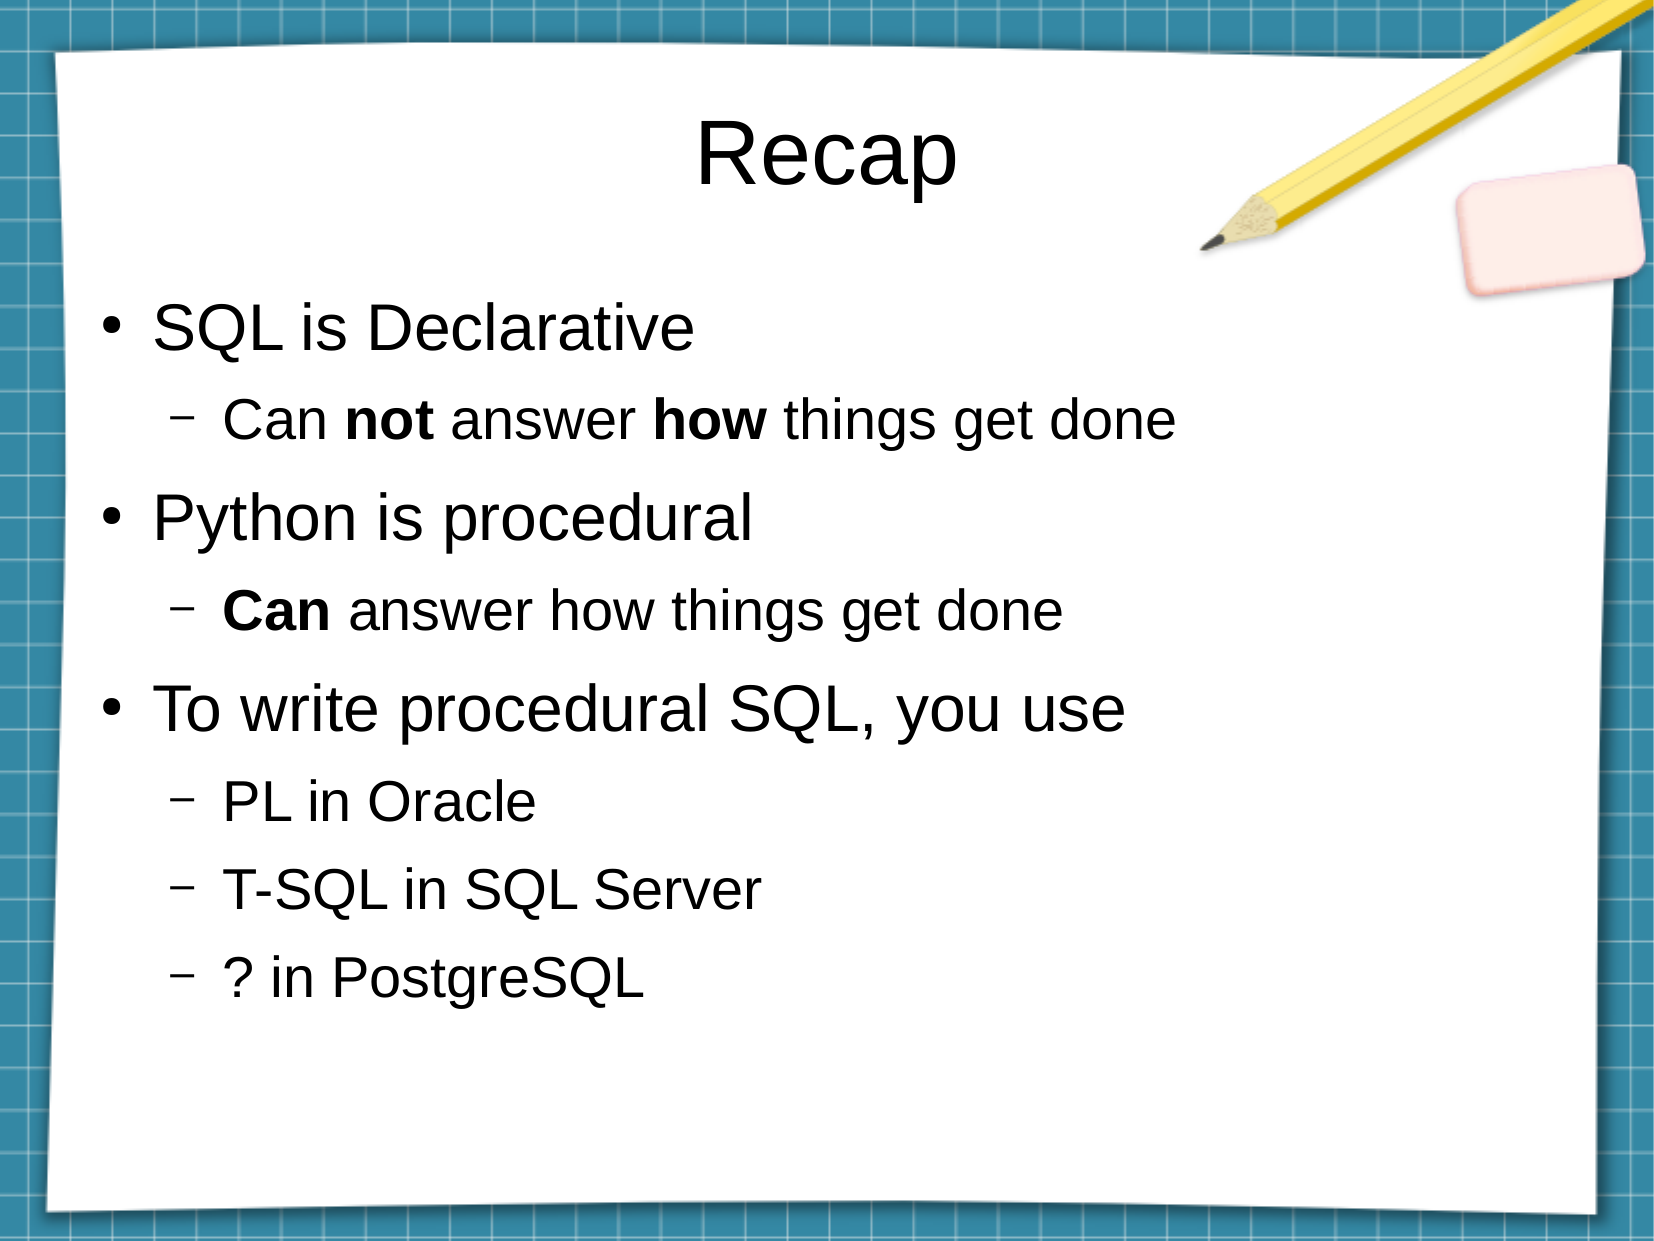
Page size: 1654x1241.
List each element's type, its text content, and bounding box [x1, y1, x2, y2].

list SQL is Declarative Can not answer how things get done Python is procedural Can answer how things get done To write procedural SQL, you use PL in Oracle T-SQL in SQL Server ? in PostgreSQL [82, 290, 1571, 1010]
picture [0, 0, 1654, 1241]
title Recap [82, 49, 1571, 257]
